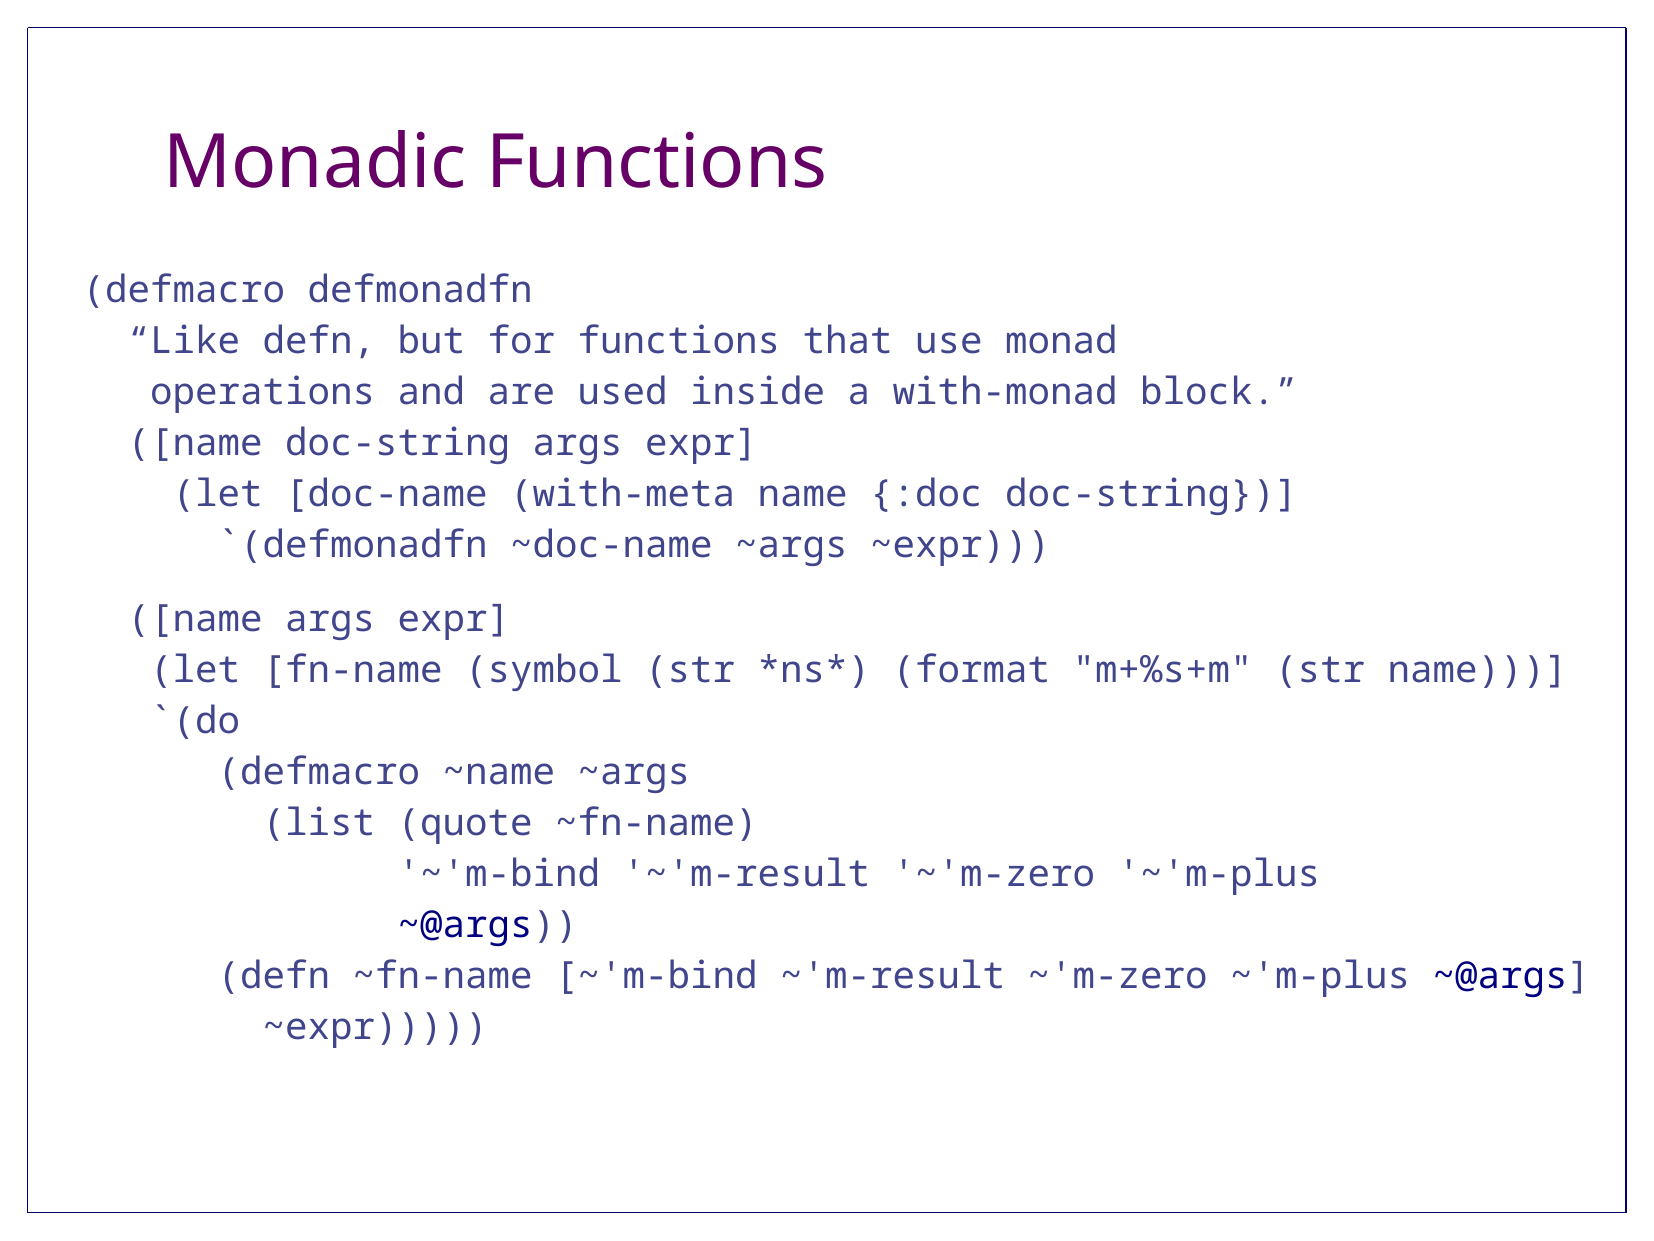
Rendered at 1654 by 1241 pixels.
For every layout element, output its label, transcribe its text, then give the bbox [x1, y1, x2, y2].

list (defmacro defmonadfn “Like defn, but for functions that use monad operations and are used inside a with-monad block.” ([name doc-string args expr] (let [doc-name (with-meta name {:doc doc-string})] `(defmonadfn ~doc-name ~args ~expr))) ([name args expr] (let [fn-name (symbol (str *ns*) (format "m+%s+m" (str name)))] `(do (defmacro ~name ~args (list (quote ~fn-name) '~'m-bind '~'m-result '~'m-zero '~'m-plus ~@args)) (defn ~fn-name [~'m-bind ~'m-result ~'m-zero ~'m-plus ~@args] ~expr))))) [82, 262, 1613, 1163]
text_box [0, 255, 389, 416]
title Monadic Functions [163, 54, 1528, 262]
